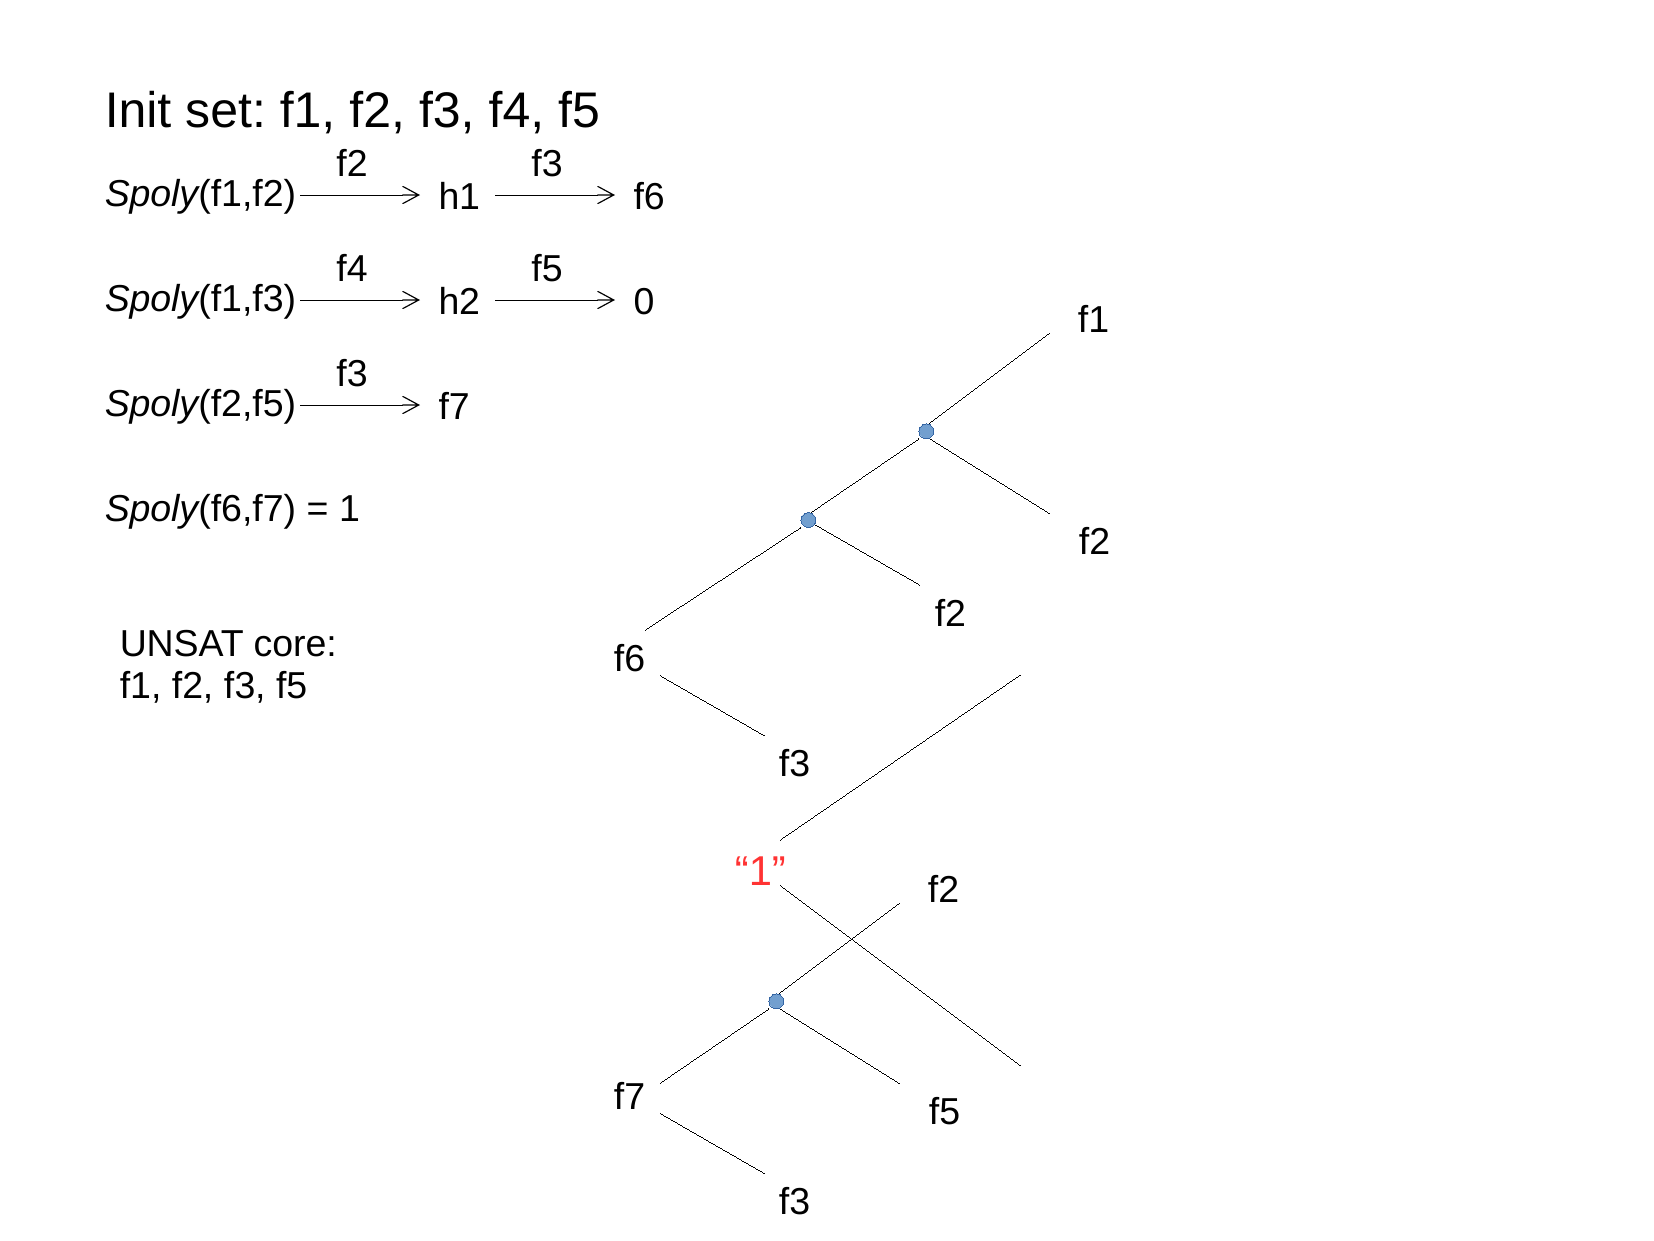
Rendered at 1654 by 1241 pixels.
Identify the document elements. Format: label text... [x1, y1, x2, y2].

text_box Spoly(f6,f7) = 1 [90, 480, 386, 537]
text_box Init set: f1, f2, f3, f4, f5 [90, 75, 616, 147]
text_box [800, 512, 816, 528]
text_box “1” [720, 840, 801, 902]
text_box f2 [321, 147, 383, 192]
text_box h2 [423, 273, 496, 331]
text_box Spoly(f1,f3) [90, 270, 322, 327]
text_box 0 [618, 273, 670, 331]
text_box f7 [423, 378, 485, 436]
text_box f2 [919, 585, 981, 642]
text_box f1 [1063, 291, 1125, 349]
text_box f3 [321, 345, 383, 402]
text_box f3 [764, 735, 826, 793]
text_box f6 [618, 168, 680, 226]
text_box f2 [913, 861, 975, 919]
text_box Spoly(f2,f5) [90, 375, 322, 432]
text_box f4 [321, 240, 383, 297]
text_box Spoly(f1,f2) [90, 165, 322, 222]
text_box UNSAT core: f1, f2, f3, f5 [105, 615, 352, 714]
text_box f2 [1064, 513, 1126, 571]
text_box f3 [764, 1173, 826, 1231]
text_box f5 [914, 1083, 976, 1141]
text_box [768, 993, 784, 1009]
text_box f5 [516, 240, 578, 297]
text_box f3 [516, 147, 578, 192]
text_box f6 [599, 630, 661, 687]
text_box h1 [423, 168, 496, 226]
text_box f7 [599, 1067, 661, 1125]
text_box [918, 423, 934, 439]
